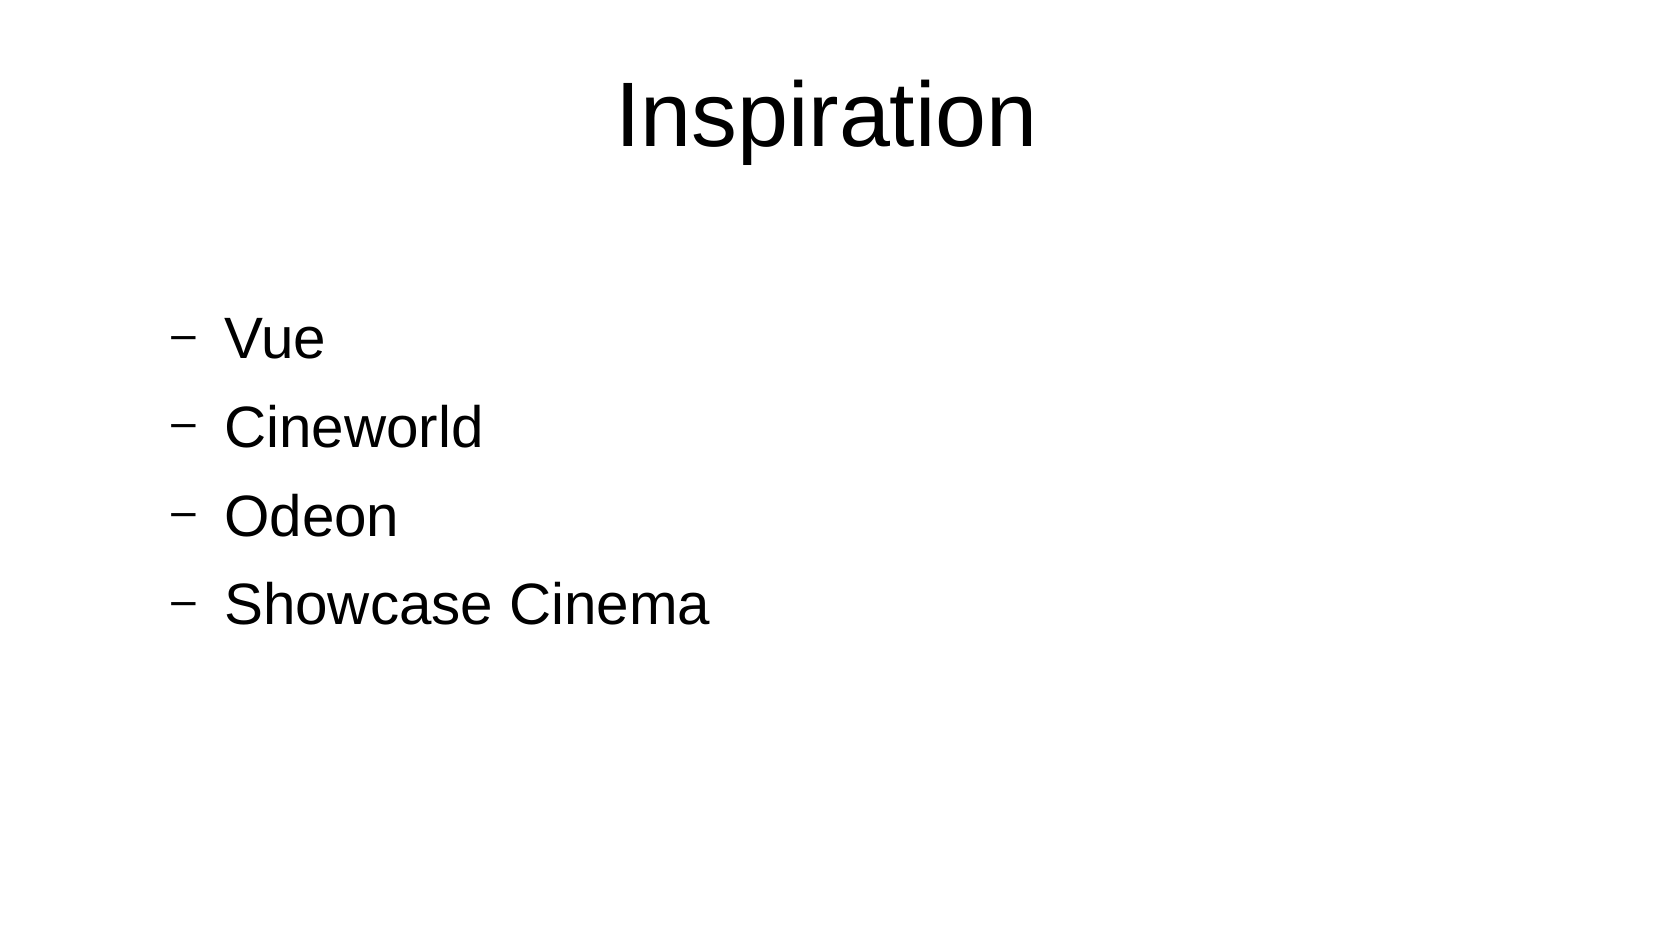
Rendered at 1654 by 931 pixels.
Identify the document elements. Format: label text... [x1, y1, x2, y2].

list Vue Cineworld Odeon Showcase Cinema [82, 217, 1571, 758]
title Inspiration [82, 37, 1571, 193]
